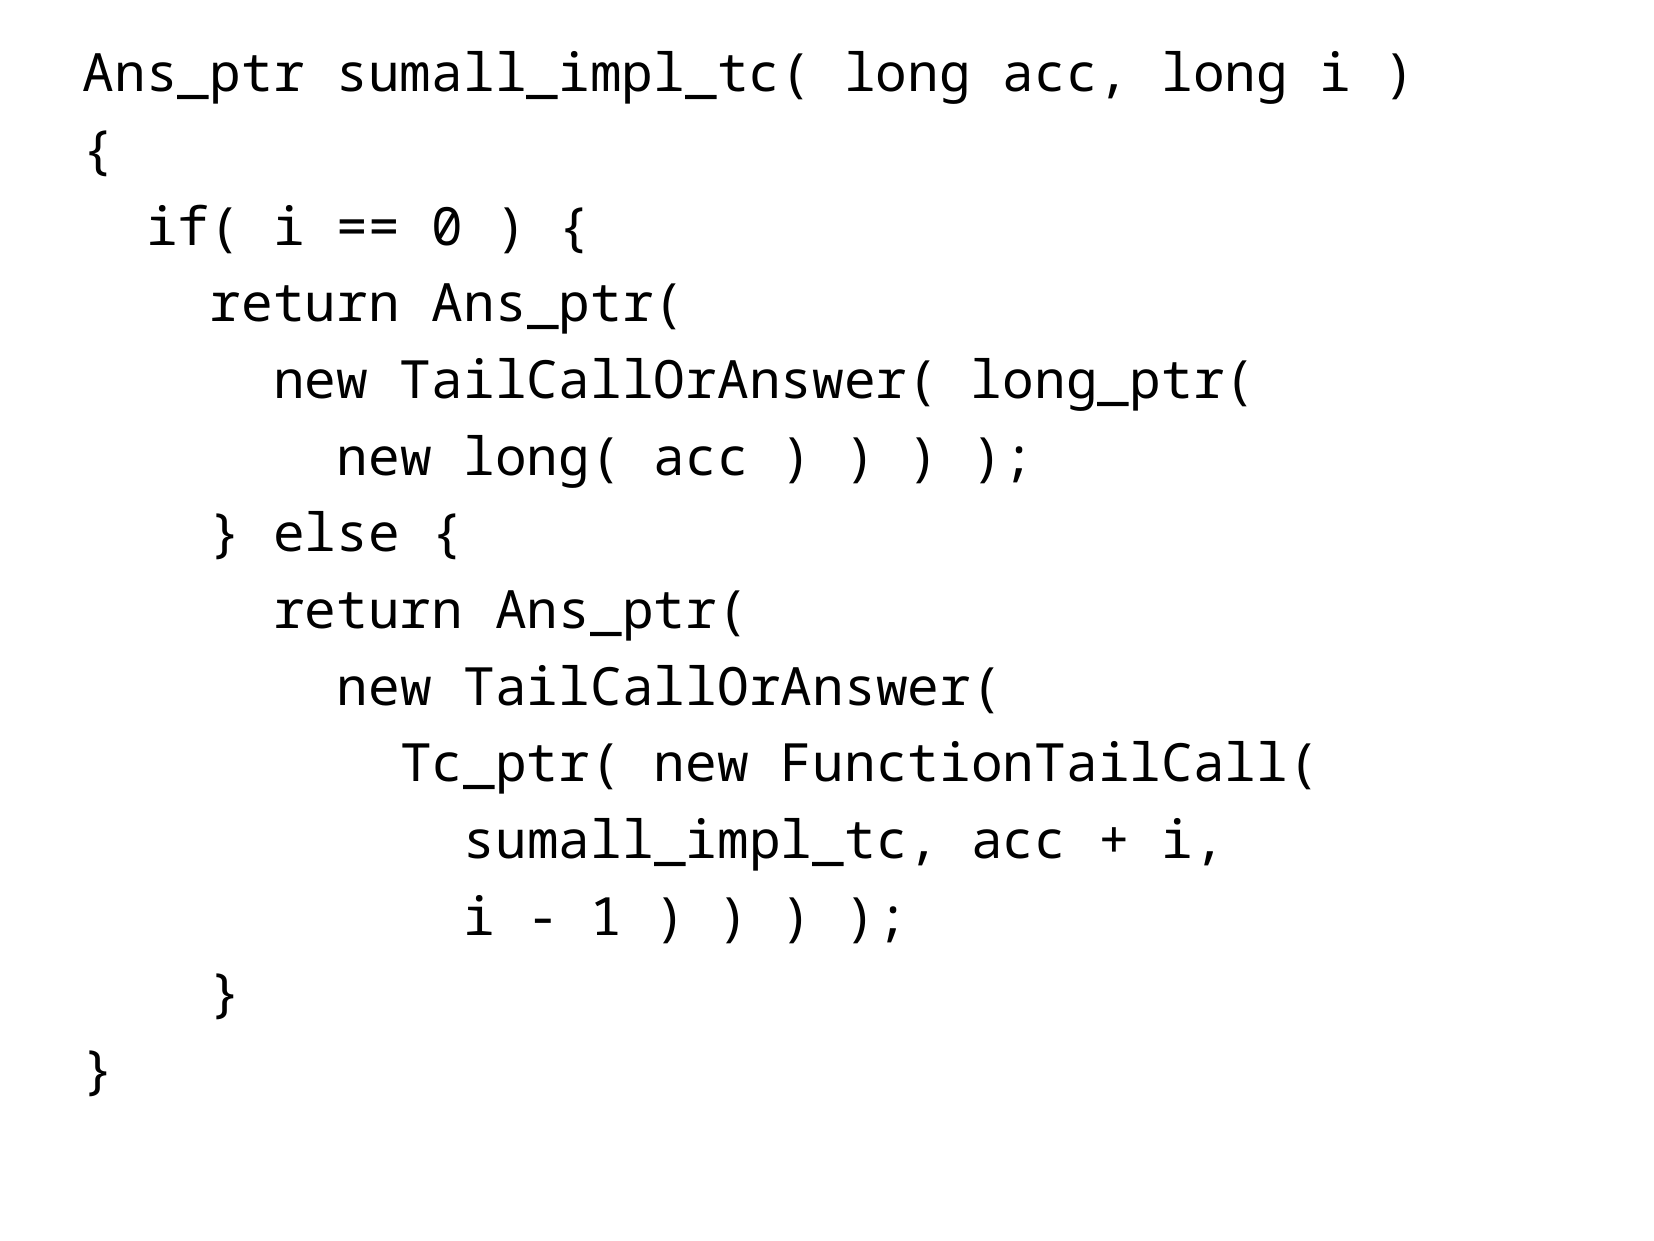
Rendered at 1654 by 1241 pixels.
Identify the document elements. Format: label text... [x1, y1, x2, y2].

list Ans_ptr sumall_impl_tc( long acc, long i ) { if( i == 0 ) { return Ans_ptr( new TailCallOrAnswer( long_ptr( new long( acc ) ) ) ); } else { return Ans_ptr( new TailCallOrAnswer( Tc_ptr( new FunctionTailCall( sumall_impl_tc, acc + i, i - 1 ) ) ) ); } } [82, 35, 1654, 1109]
